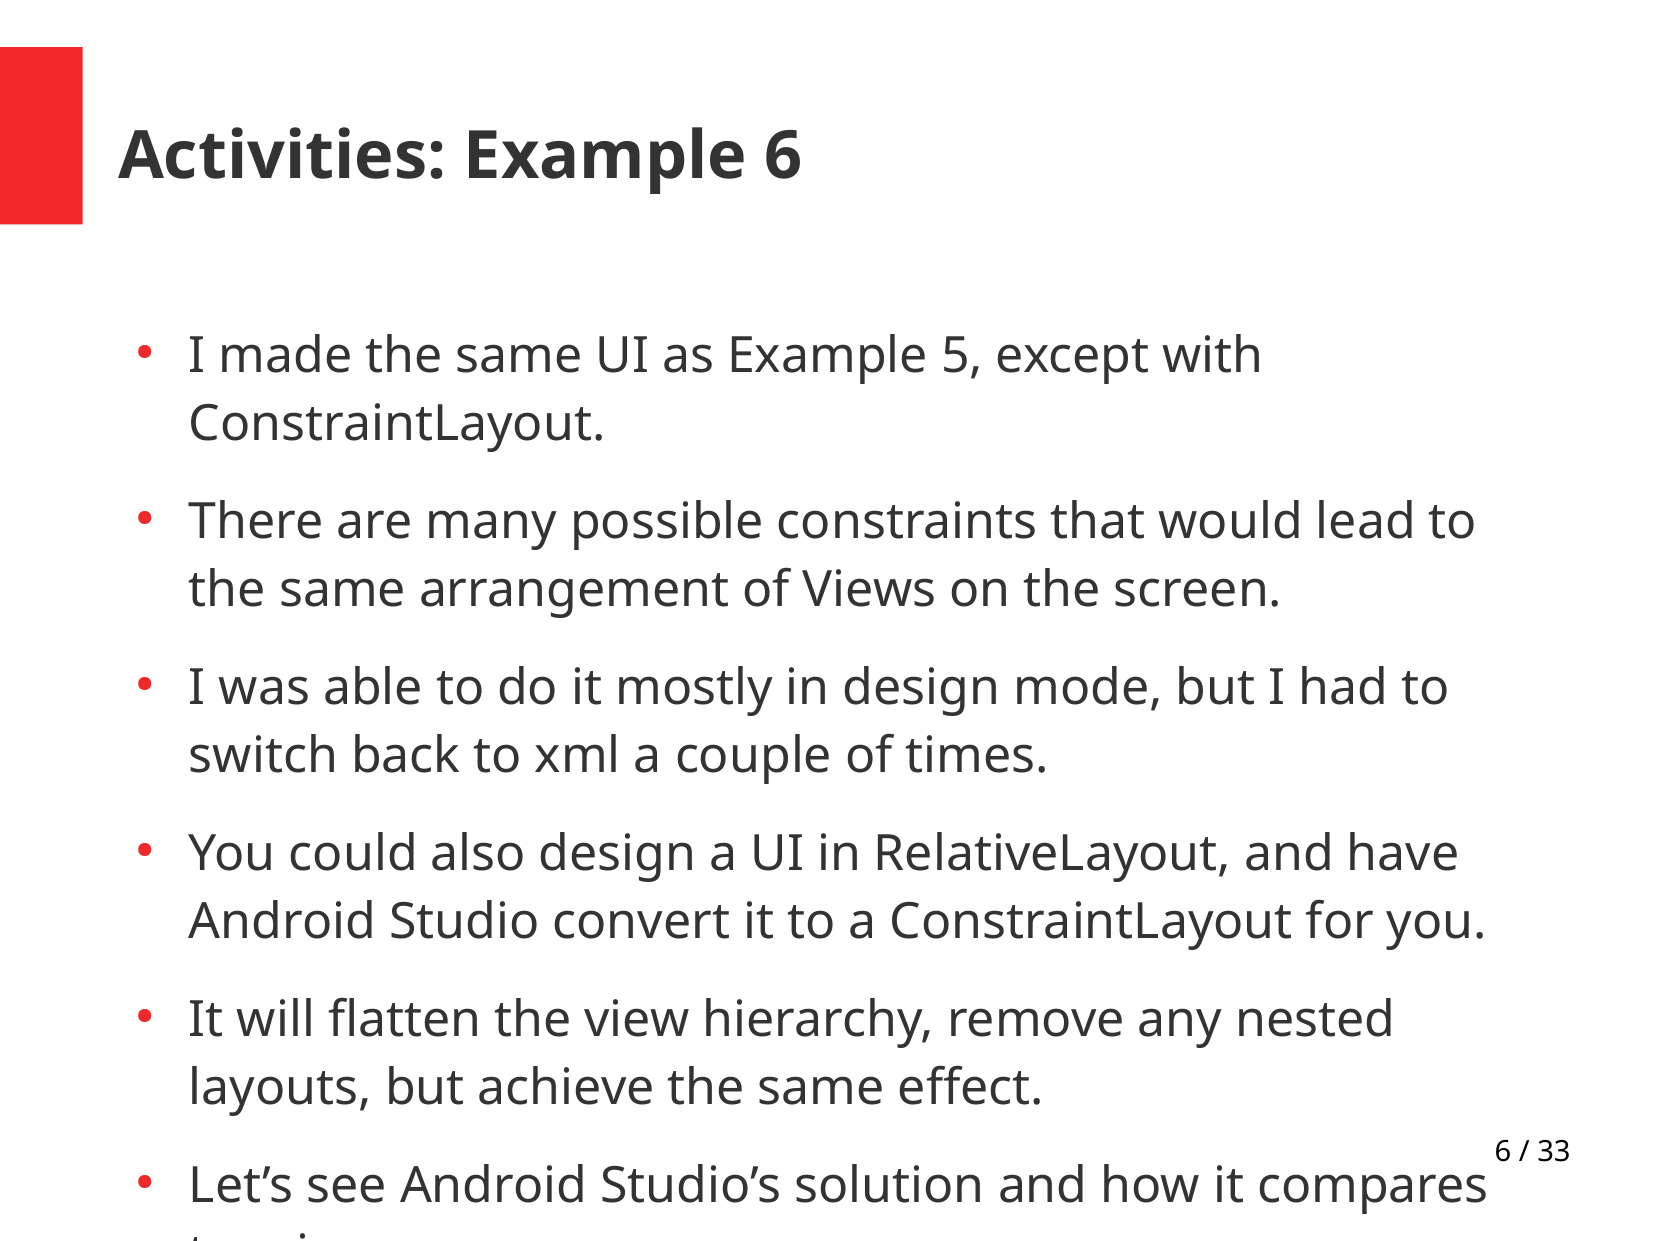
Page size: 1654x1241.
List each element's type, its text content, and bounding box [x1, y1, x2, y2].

title Activities: Example 6 [118, 49, 1571, 257]
list I made the same UI as Example 5, except with ConstraintLayout. There are many possible constraints that would lead to the same arrangement of Views on the screen. I was able to do it mostly in design mode, but I had to switch back to xml a couple of times. You could also design a UI in RelativeLayout, and have Android Studio convert it to a ConstraintLayout for you. It will flatten the view hierarchy, remove any nested layouts, but achieve the same effect. Let’s see Android Studio’s solution and how it compares to mine. [118, 318, 1536, 1039]
